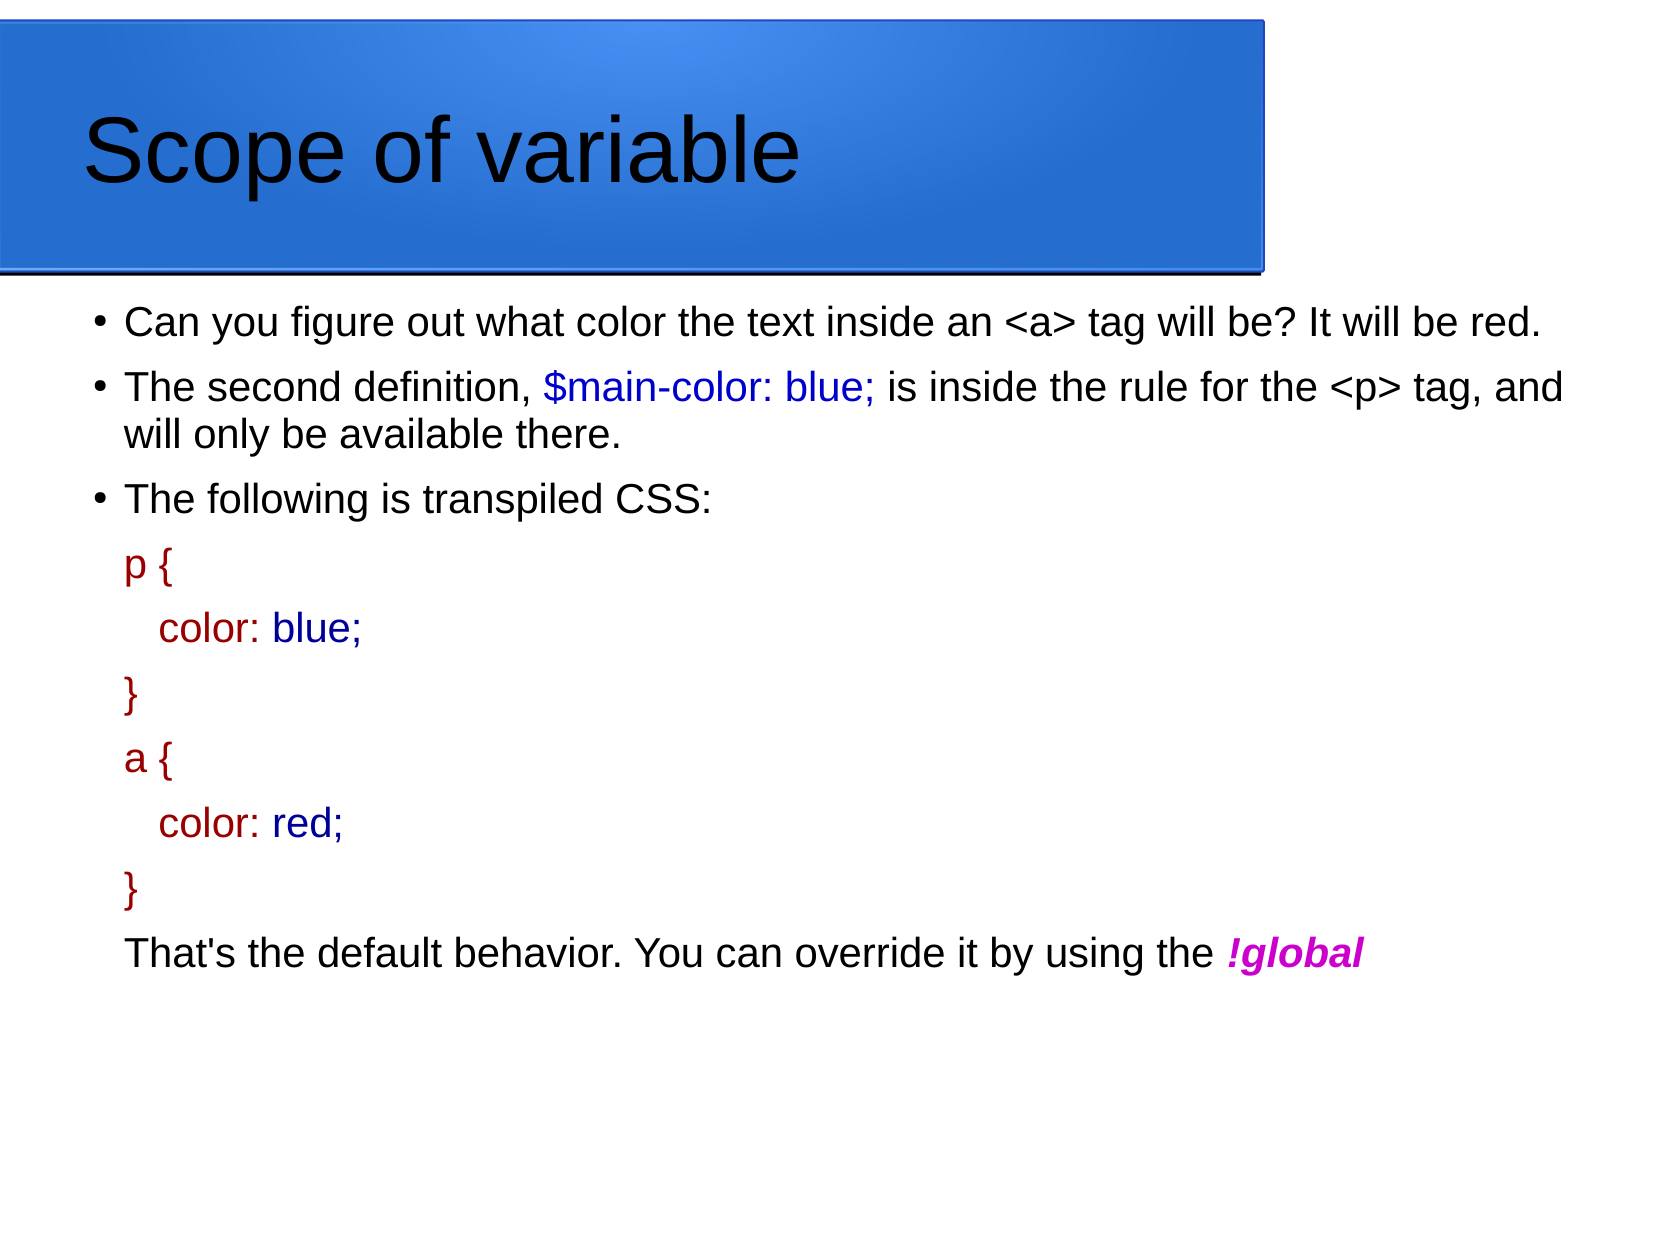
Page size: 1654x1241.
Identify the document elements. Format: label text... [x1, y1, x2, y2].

title Scope of variable [82, 47, 1235, 252]
list Can you figure out what color the text inside an <a> tag will be? It will be red. The second definition, $main-color: blue; is inside the rule for the <p> tag, and will only be available there. The following is transpiled CSS: p { color: blue; } a { color: red; } That's the default behavior. You can override it by using the !global [82, 299, 1571, 1019]
